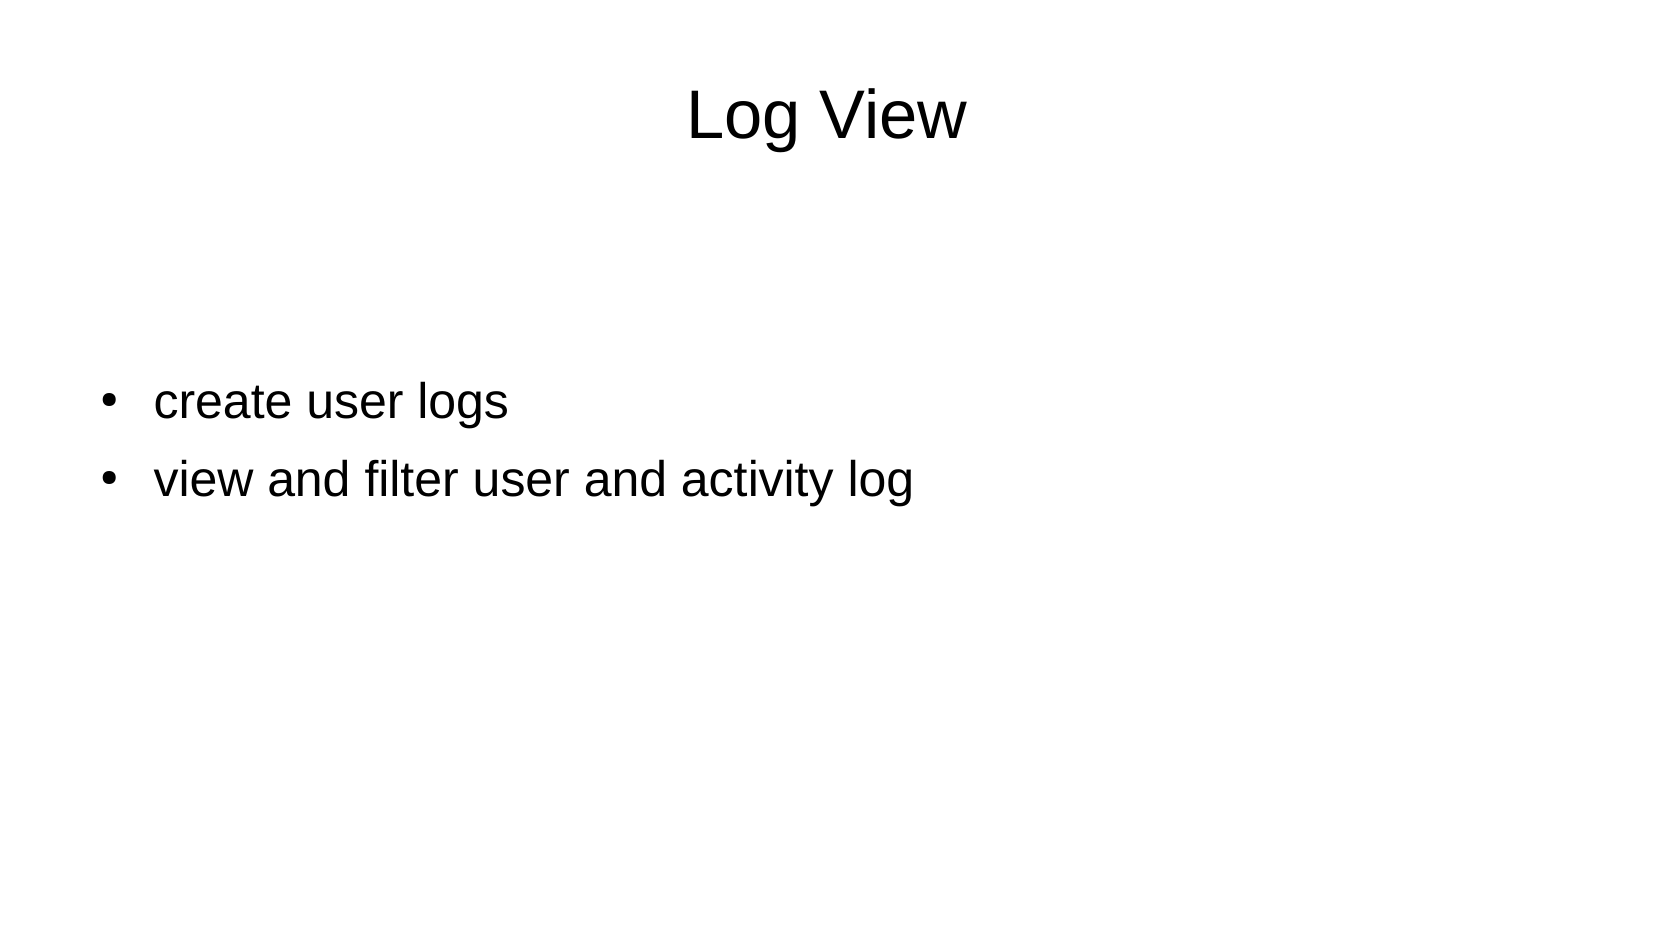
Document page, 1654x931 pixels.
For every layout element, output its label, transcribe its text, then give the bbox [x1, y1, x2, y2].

list create user logs view and filter user and activity log [82, 217, 1571, 758]
title Log View [82, 37, 1571, 193]
